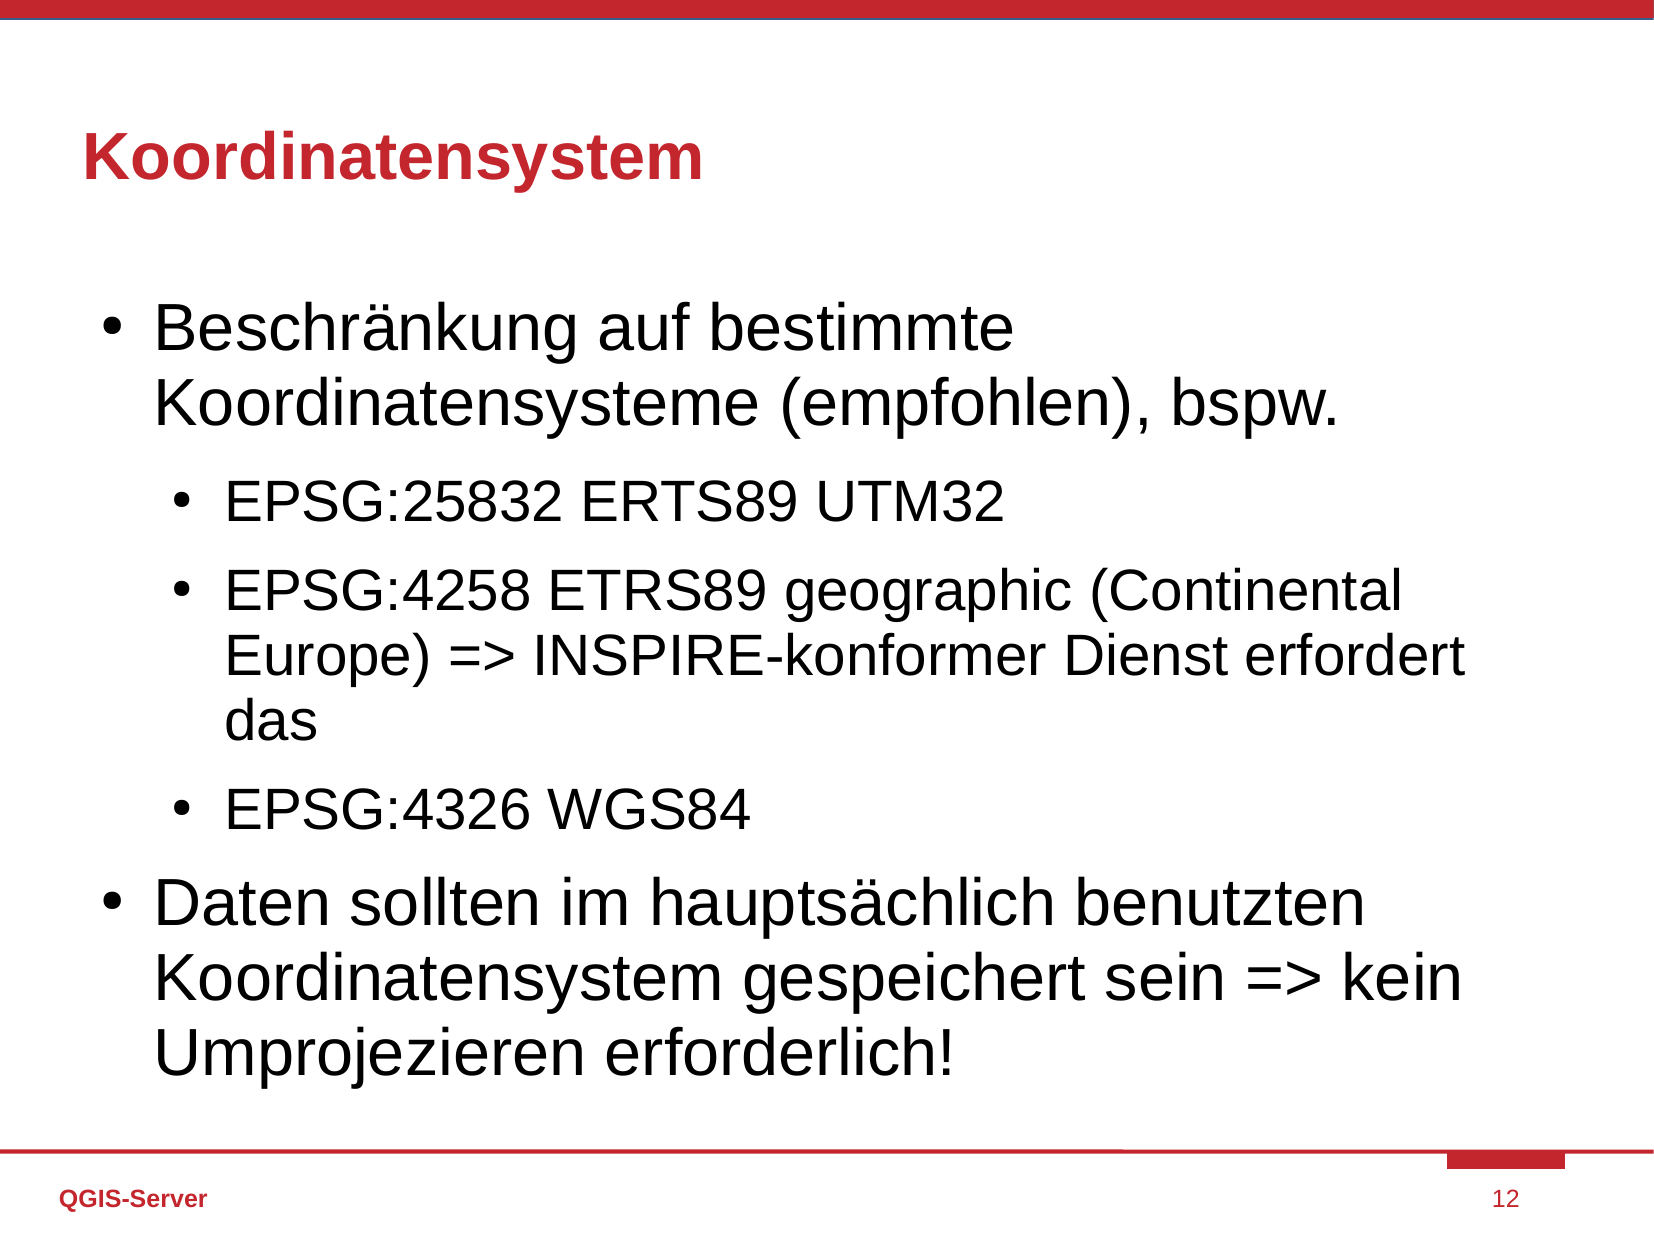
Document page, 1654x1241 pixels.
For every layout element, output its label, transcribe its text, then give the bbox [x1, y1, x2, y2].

text_box <number> [1446, 1182, 1565, 1223]
title Koordinatensystem [82, 49, 1571, 257]
list Beschränkung auf bestimmte Koordinatensysteme (empfohlen), bspw. EPSG:25832 ERTS89 UTM32 EPSG:4258 ETRS89 geographic (Continental Europe) => INSPIRE-konformer Dienst erfordert das EPSG:4326 WGS84 Daten sollten im hauptsächlich benutzten Koordinatensystem gespeichert sein => kein Umprojezieren erforderlich! [82, 290, 1571, 1109]
text_box QGIS-Server [59, 1182, 1241, 1223]
